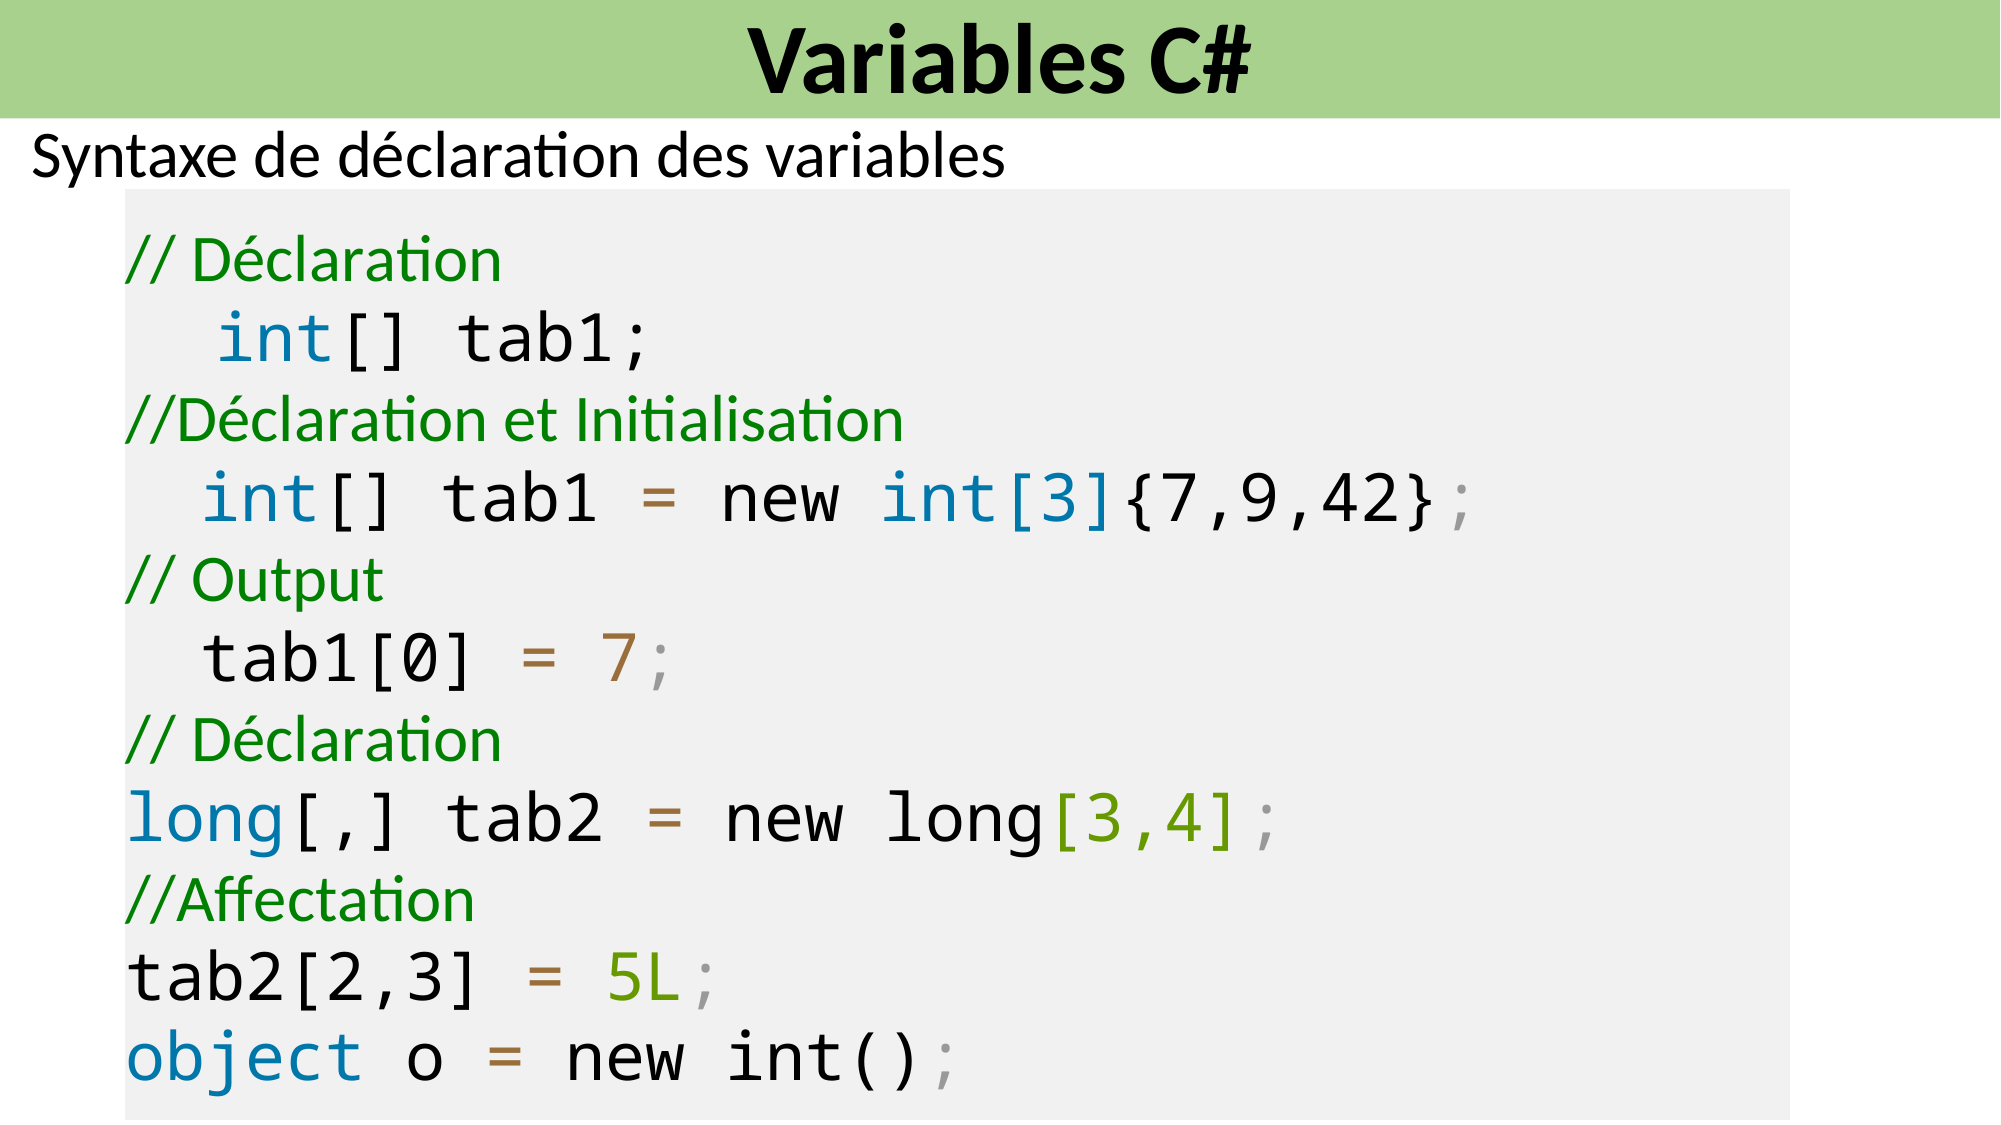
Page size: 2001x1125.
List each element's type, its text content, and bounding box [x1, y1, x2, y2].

title Variables C# [0, 0, 2000, 119]
text_box // Déclaration int[] tab1; //Déclaration et Initialisation int[] tab1 = new int[3]{7,9,42}; // Output tab1[0] = 7; // Déclaration long[,] tab2 = new long[3,4]; //Affectation tab2[2,3] = 5L; object o = new int(); [125, 189, 1790, 1120]
text_box Syntaxe de déclaration des variables [16, 103, 1899, 200]
